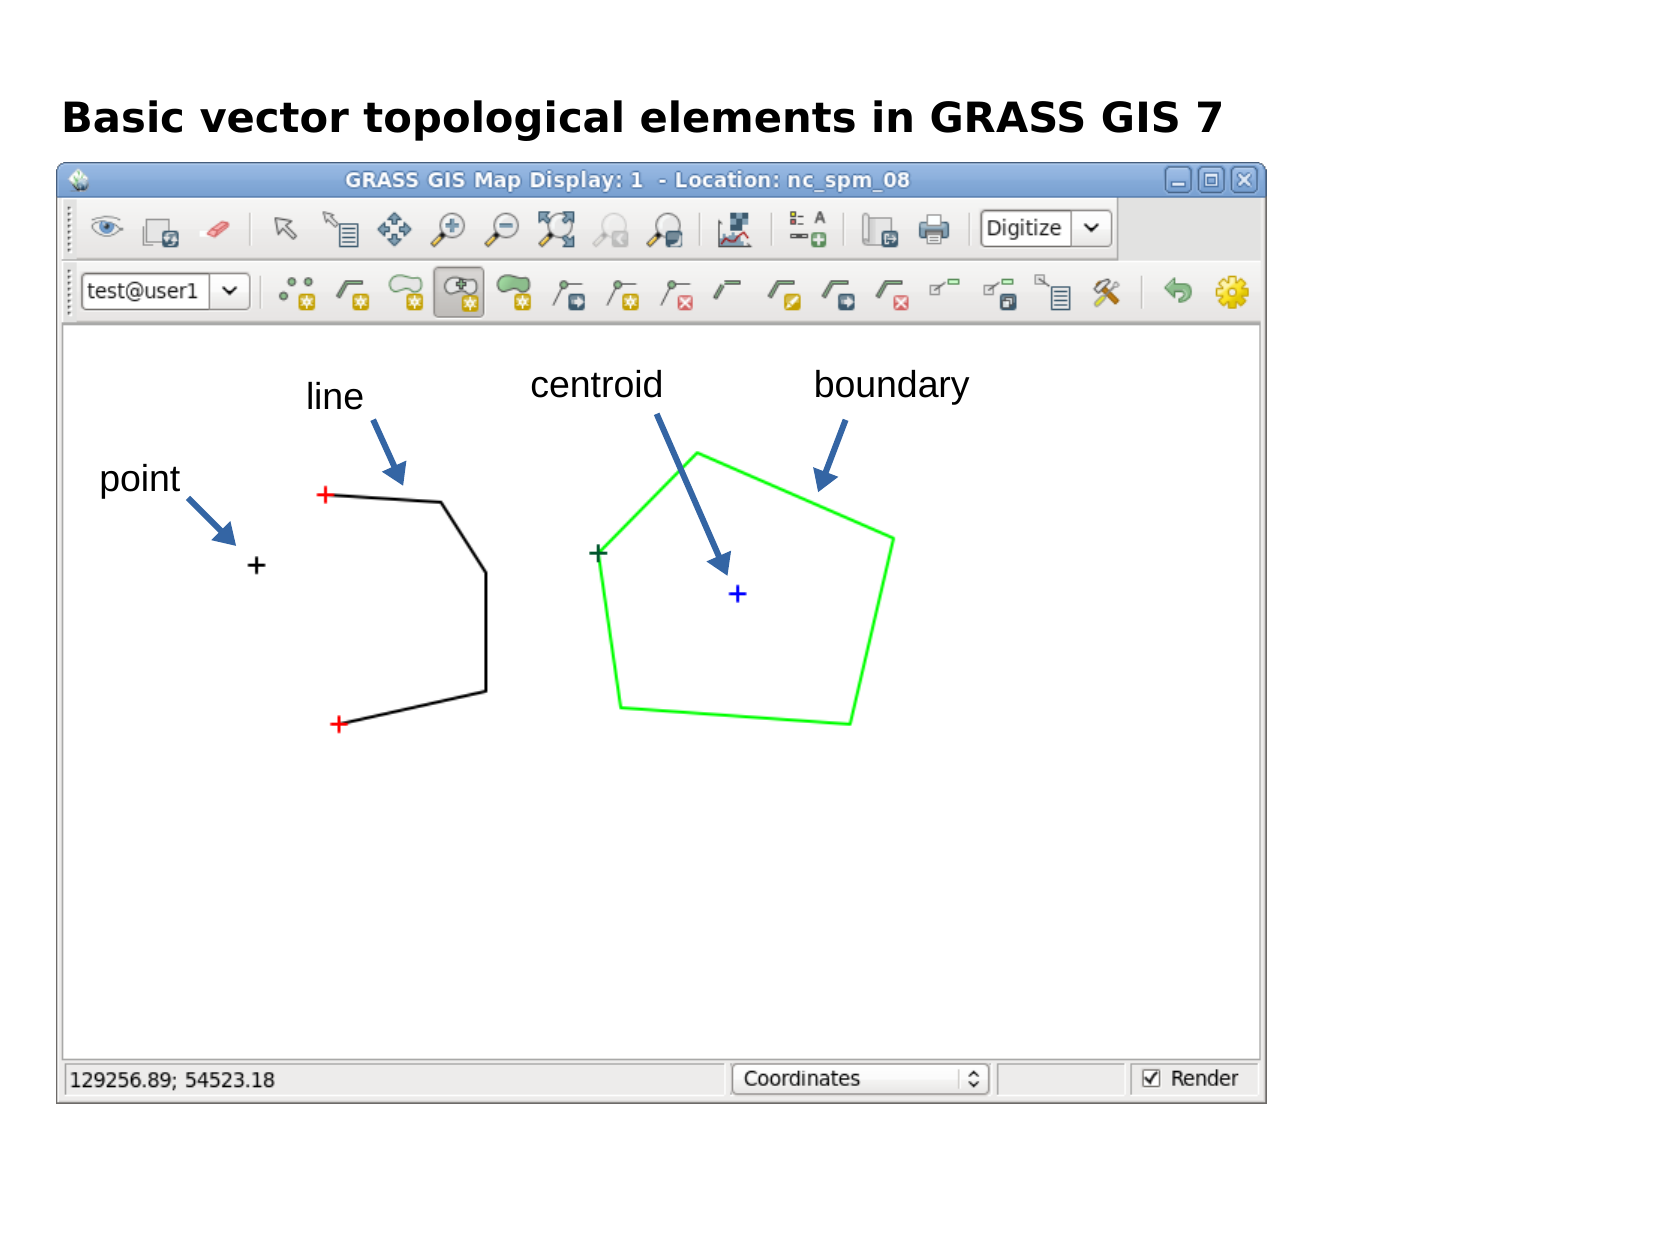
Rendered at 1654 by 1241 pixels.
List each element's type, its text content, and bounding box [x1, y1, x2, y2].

text_box boundary [799, 355, 1052, 413]
picture [56, 162, 1267, 1104]
text_box point [84, 450, 337, 508]
text_box line [291, 367, 544, 425]
text_box centroid [515, 355, 768, 413]
text_box Basic vector topological elements in GRASS GIS 7 [46, 86, 1263, 151]
